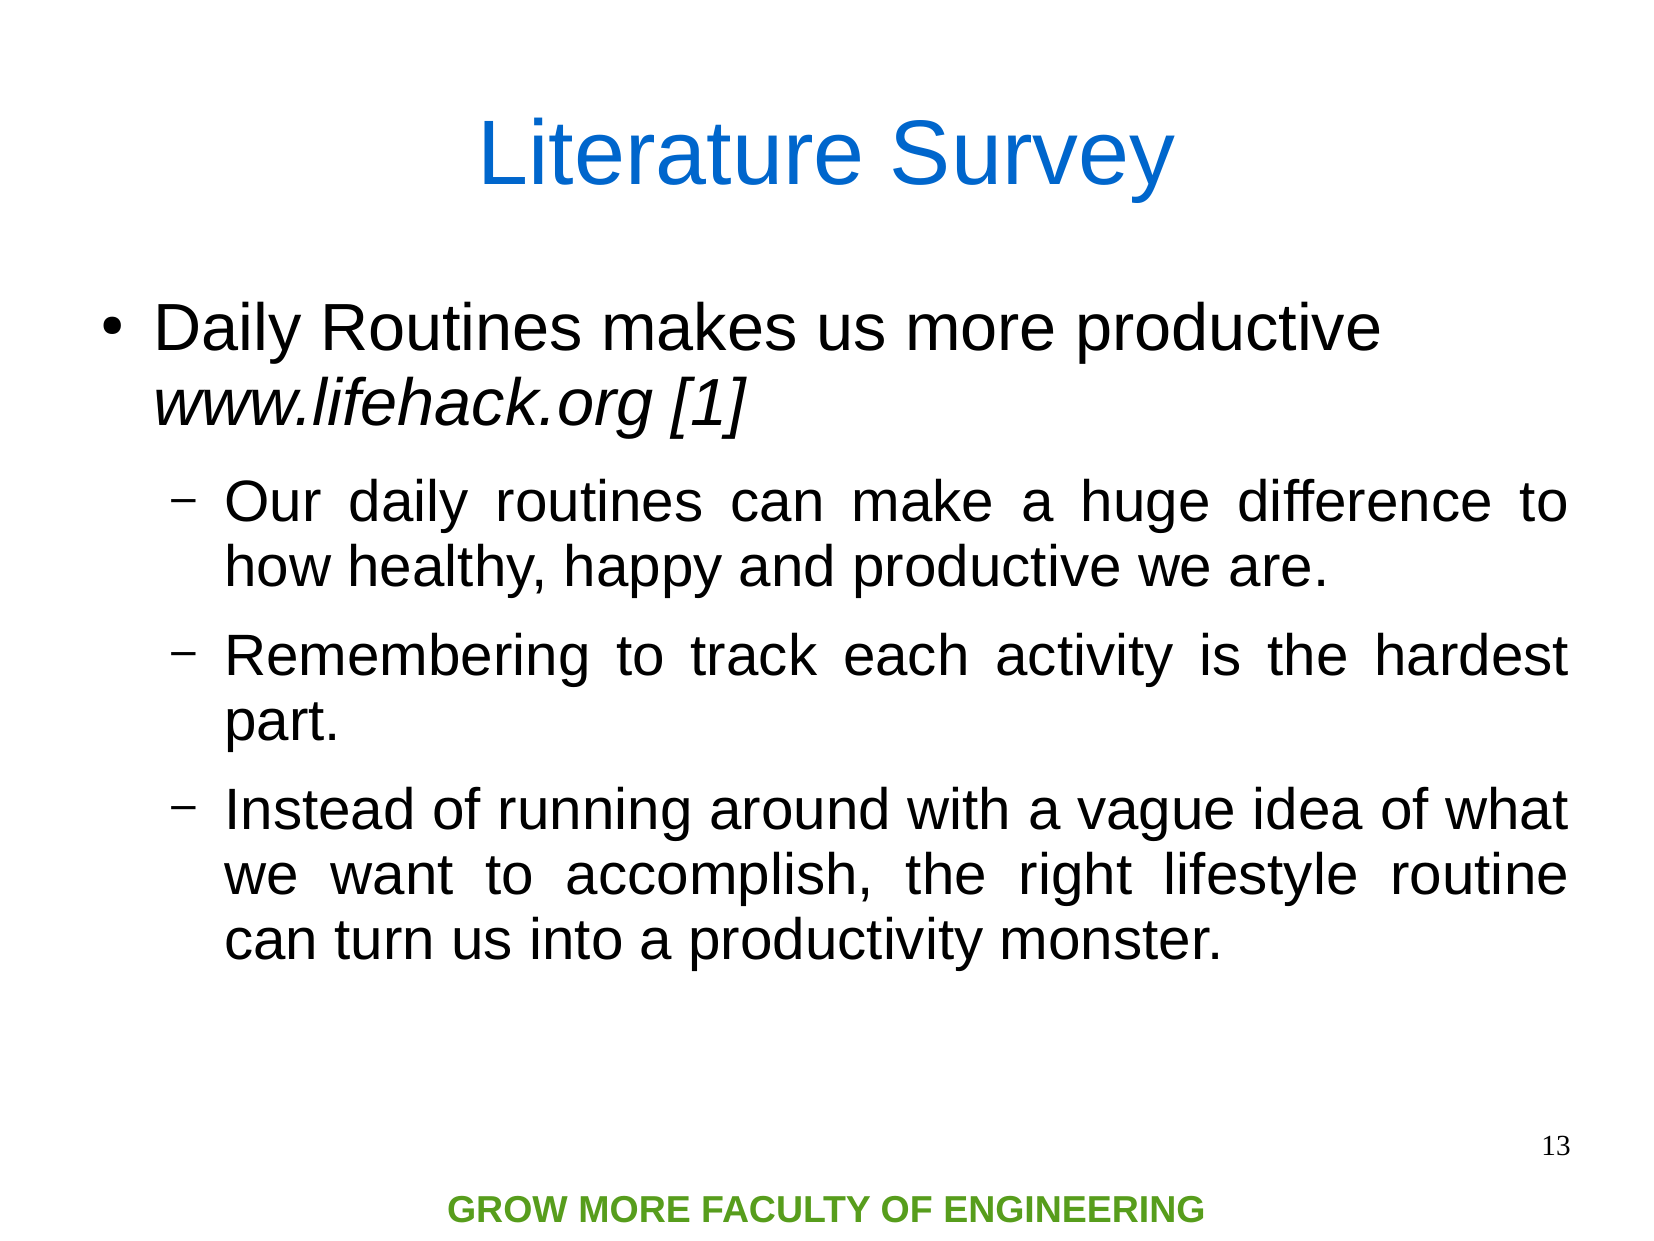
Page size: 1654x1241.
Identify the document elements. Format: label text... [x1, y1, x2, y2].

title Literature Survey [82, 49, 1571, 257]
list Daily Routines makes us more productive www.lifehack.org [1] Our daily routines can make a huge difference to how healthy, happy and productive we are. Remembering to track each activity is the hardest part. Instead of running around with a vague idea of what we want to accomplish, the right lifestyle routine can turn us into a productivity monster. [82, 290, 1571, 1010]
